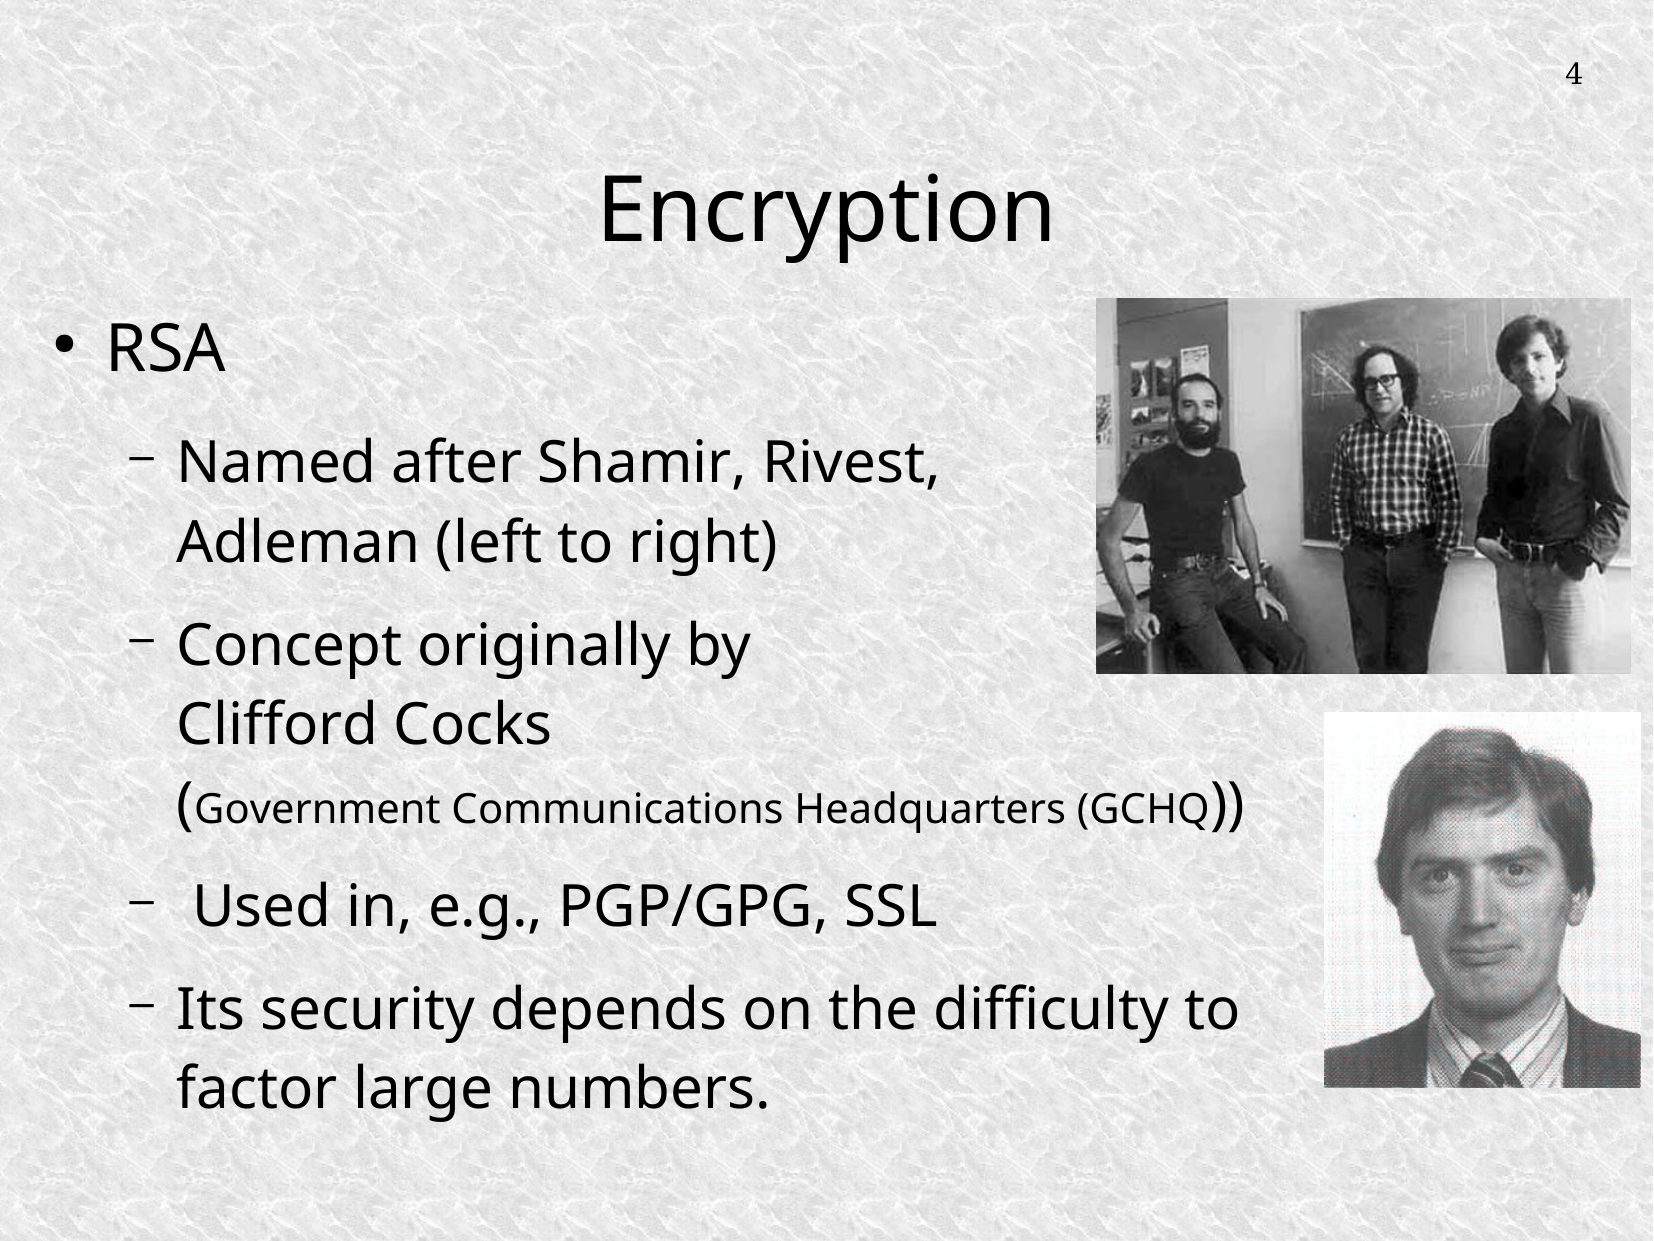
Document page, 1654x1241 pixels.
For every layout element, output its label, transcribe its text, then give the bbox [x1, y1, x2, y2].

list RSA Named after Shamir, Rivest, Adleman (left to right) Concept originally by Clifford Cocks (Government Communications Headquarters (GCHQ)) Used in, e.g., PGP/GPG, SSL Its security depends on the difficulty to factor large numbers. [35, 300, 1554, 1042]
title Encryption [121, 102, 1533, 300]
picture [0, 0, 1654, 1241]
